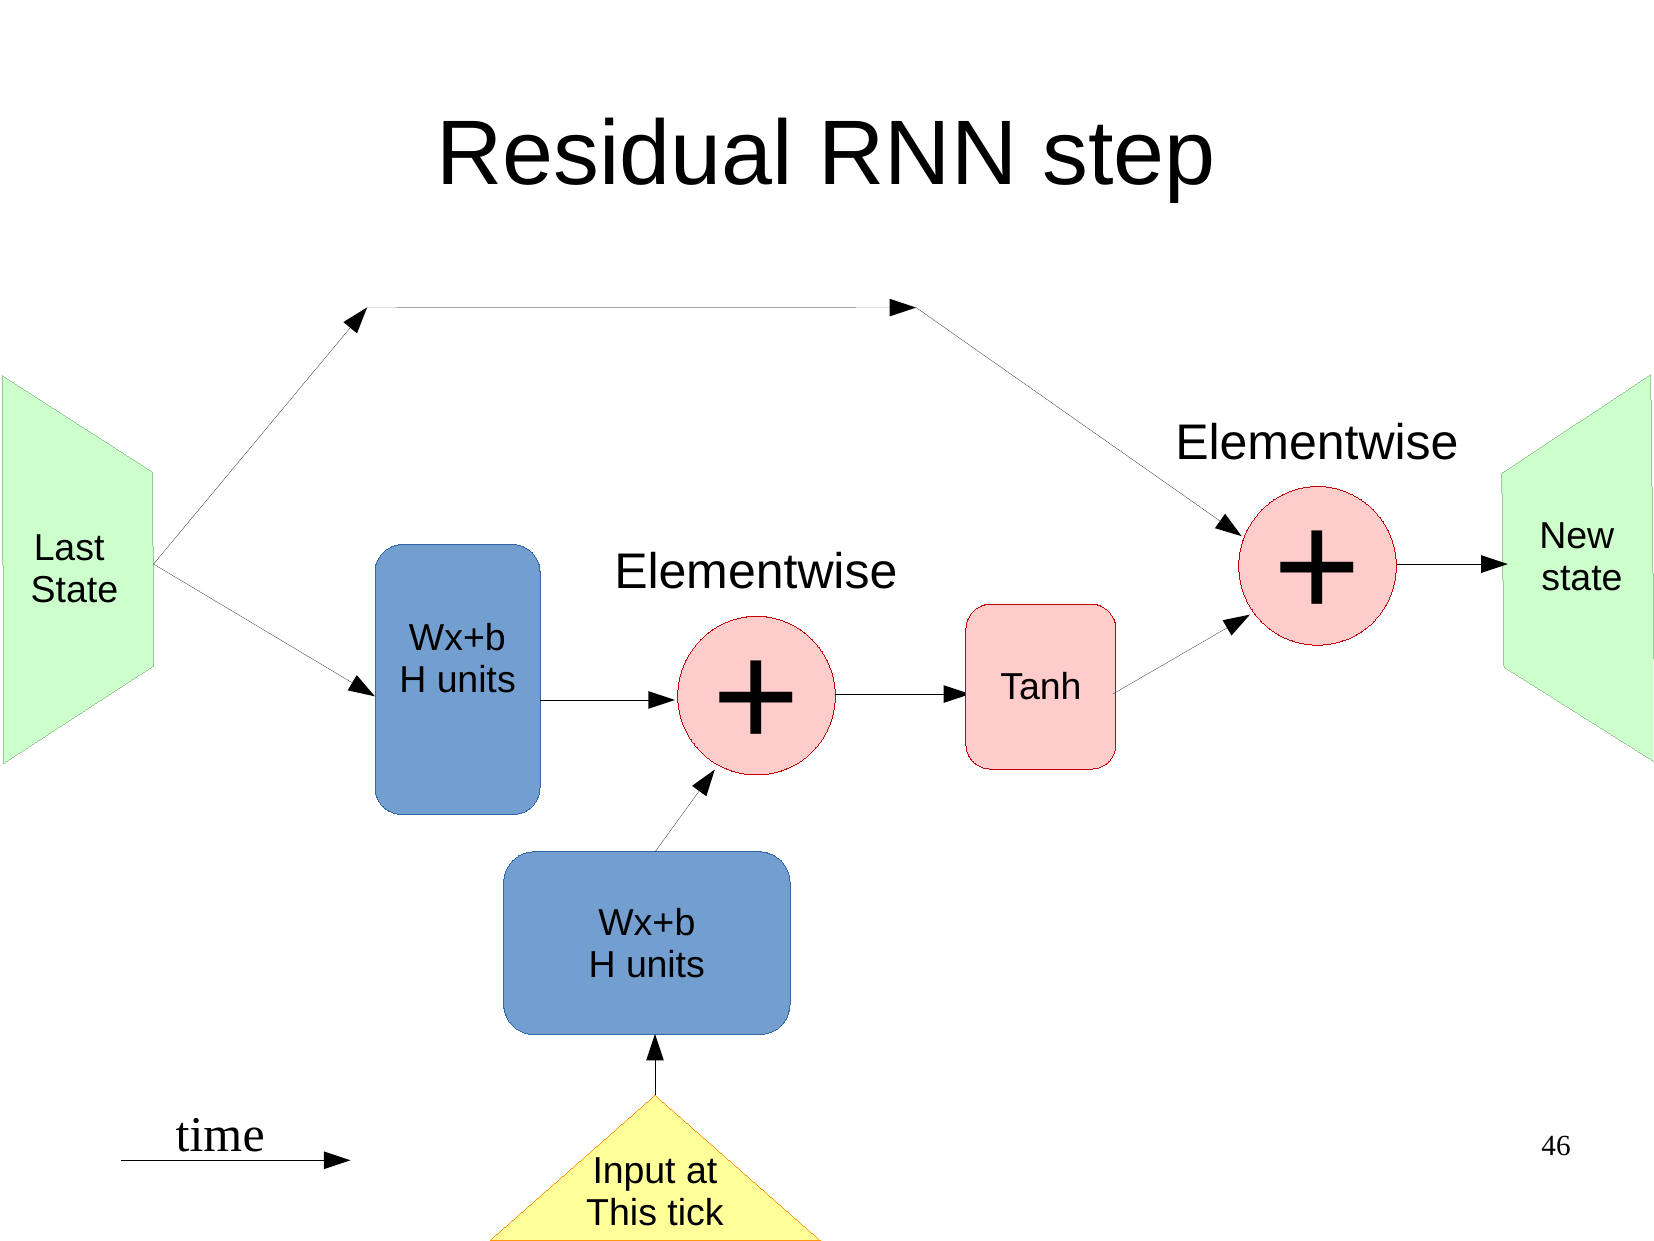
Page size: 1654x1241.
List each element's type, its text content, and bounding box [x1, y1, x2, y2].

text_box Wx+b H units [503, 851, 791, 1035]
text_box [1501, 374, 1653, 507]
text_box Elementwise [599, 536, 913, 608]
title Residual RNN step [82, 49, 1571, 257]
text_box Tanh [965, 604, 1116, 770]
text_box + [1238, 486, 1397, 646]
text_box Last State [0, 519, 169, 661]
text_box Elementwise [1160, 406, 1474, 478]
text_box Input at This tick [490, 1095, 821, 1241]
text_box [2, 375, 153, 519]
text_box Wx+b H units [375, 544, 541, 815]
text_box [1503, 606, 1654, 762]
text_box New state [1483, 507, 1654, 606]
text_box time [160, 1107, 280, 1164]
text_box [3, 661, 154, 764]
text_box + [677, 616, 836, 775]
